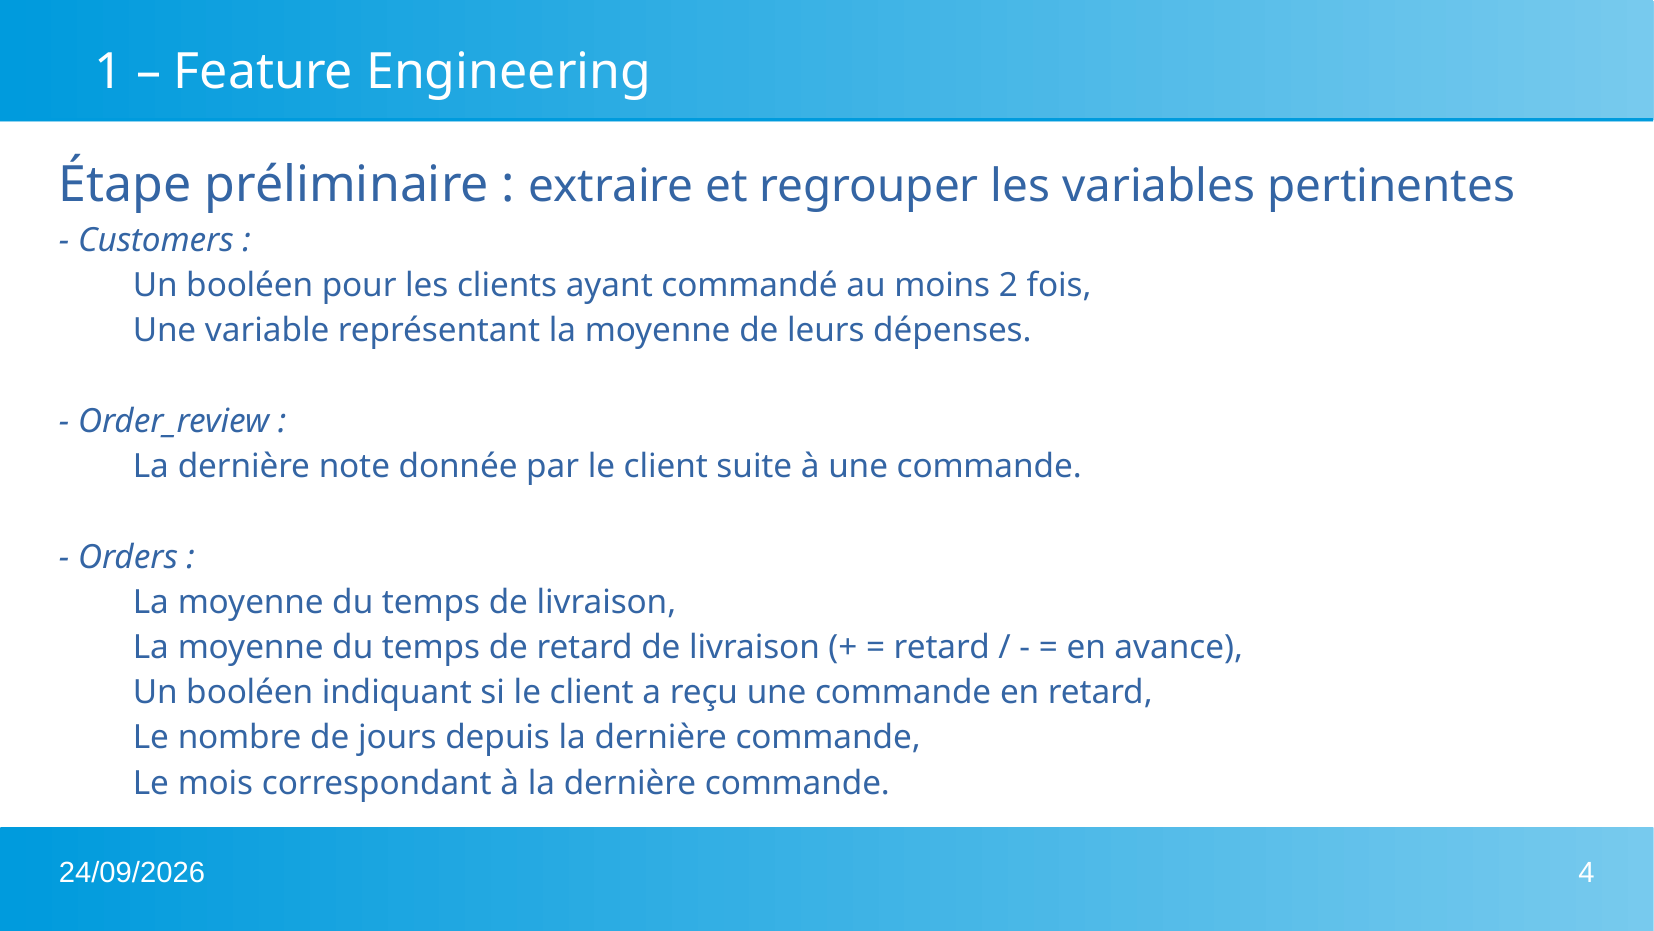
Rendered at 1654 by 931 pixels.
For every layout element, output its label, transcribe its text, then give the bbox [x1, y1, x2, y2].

title 1 – Feature Engineering [59, 29, 1595, 108]
title Étape préliminaire : extraire et regrouper les variables pertinentes - Customers : Un booléen pour les clients ayant commandé au moins 2 fois, Une variable représentant la moyenne de leurs dépenses. - Order_review : La dernière note donnée par le client suite à une commande. - Orders : La moyenne du temps de livraison, La moyenne du temps de retard de livraison (+ = retard / - = en avance), Un booléen indiquant si le client a reçu une commande en retard, Le nombre de jours depuis la dernière commande, Le mois correspondant à la dernière commande. [59, 147, 1565, 931]
